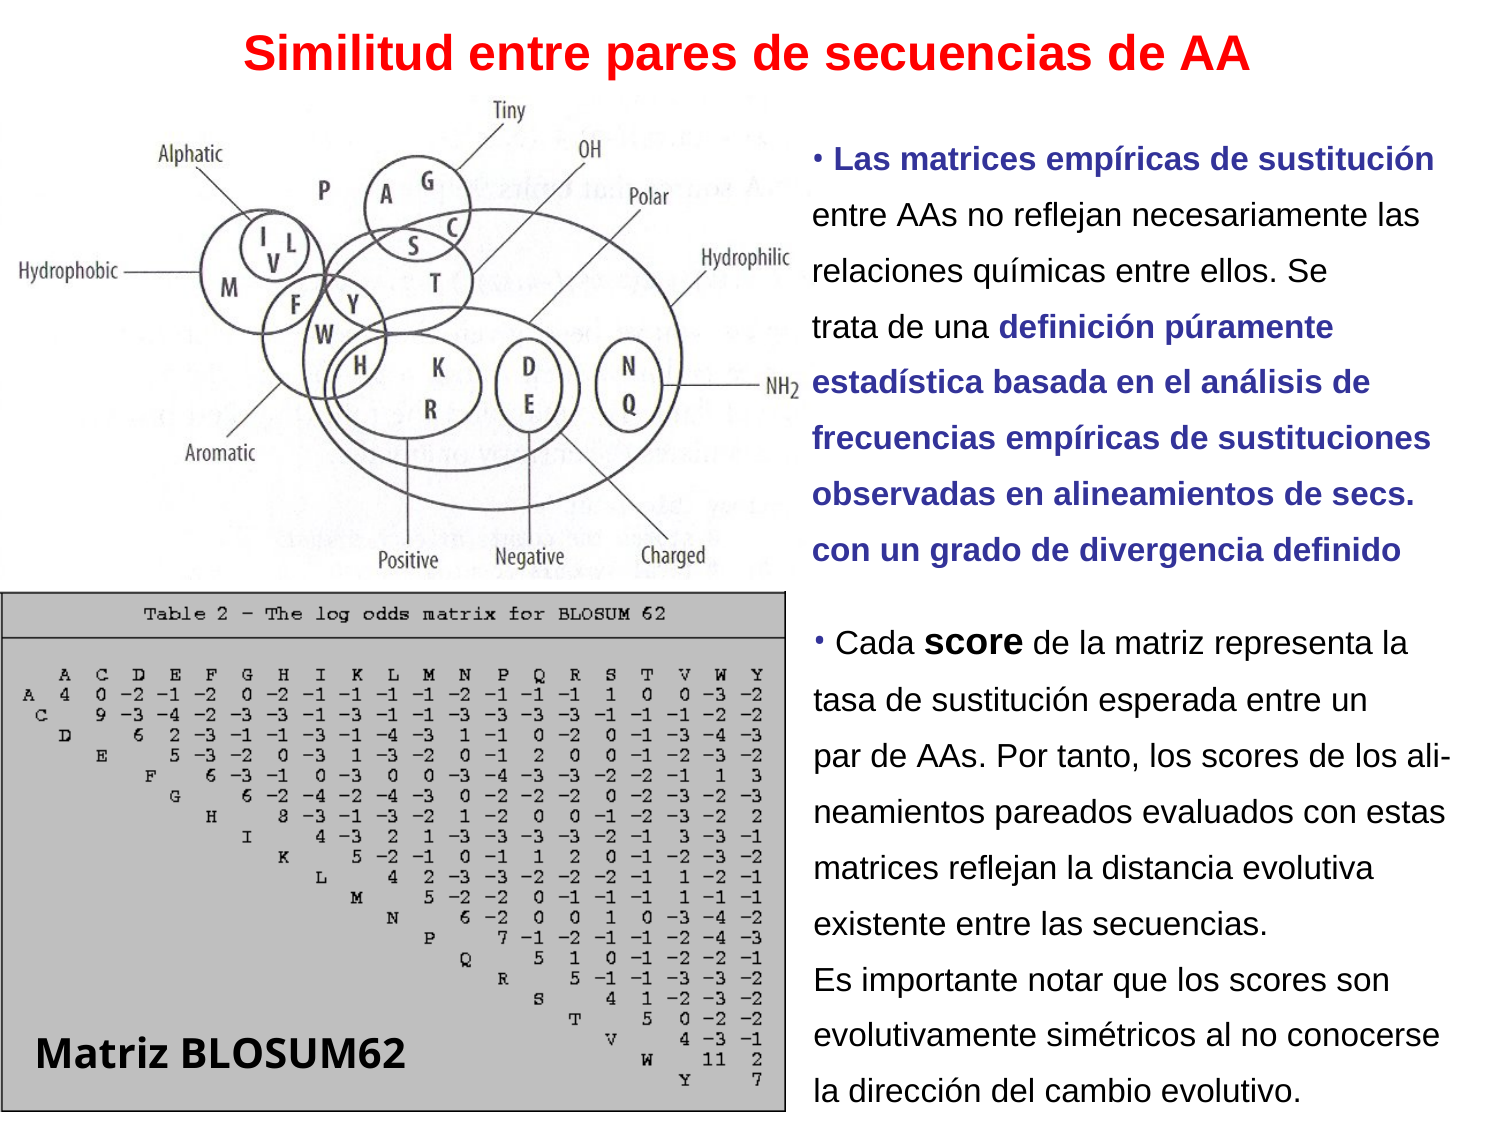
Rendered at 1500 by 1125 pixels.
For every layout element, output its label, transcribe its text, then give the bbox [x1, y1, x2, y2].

text_box Las matrices empíricas de sustitución entre AAs no reflejan necesariamente las relaciones químicas entre ellos. Se trata de una definición púramente estadística basada en el análisis de frecuencias empíricas de sustituciones observadas en alineamientos de secs. con un grado de divergencia definido [797, 113, 1495, 576]
picture [0, 95, 815, 580]
text_box Similitud entre pares de secuencias de AA [228, 13, 1268, 89]
text_box Matriz BLOSUM62 [19, 1018, 422, 1085]
text_box Cada score de la matriz representa la tasa de sustitución esperada entre un par de AAs. Por tanto, los scores de los ali- neamientos pareados evaluados con estas matrices reflejan la distancia evolutiva existente entre las secuencias. Es importante notar que los scores son evolutivamente simétricos al no conocerse la dirección del cambio evolutivo. [798, 591, 1500, 1118]
picture [0, 591, 786, 1112]
